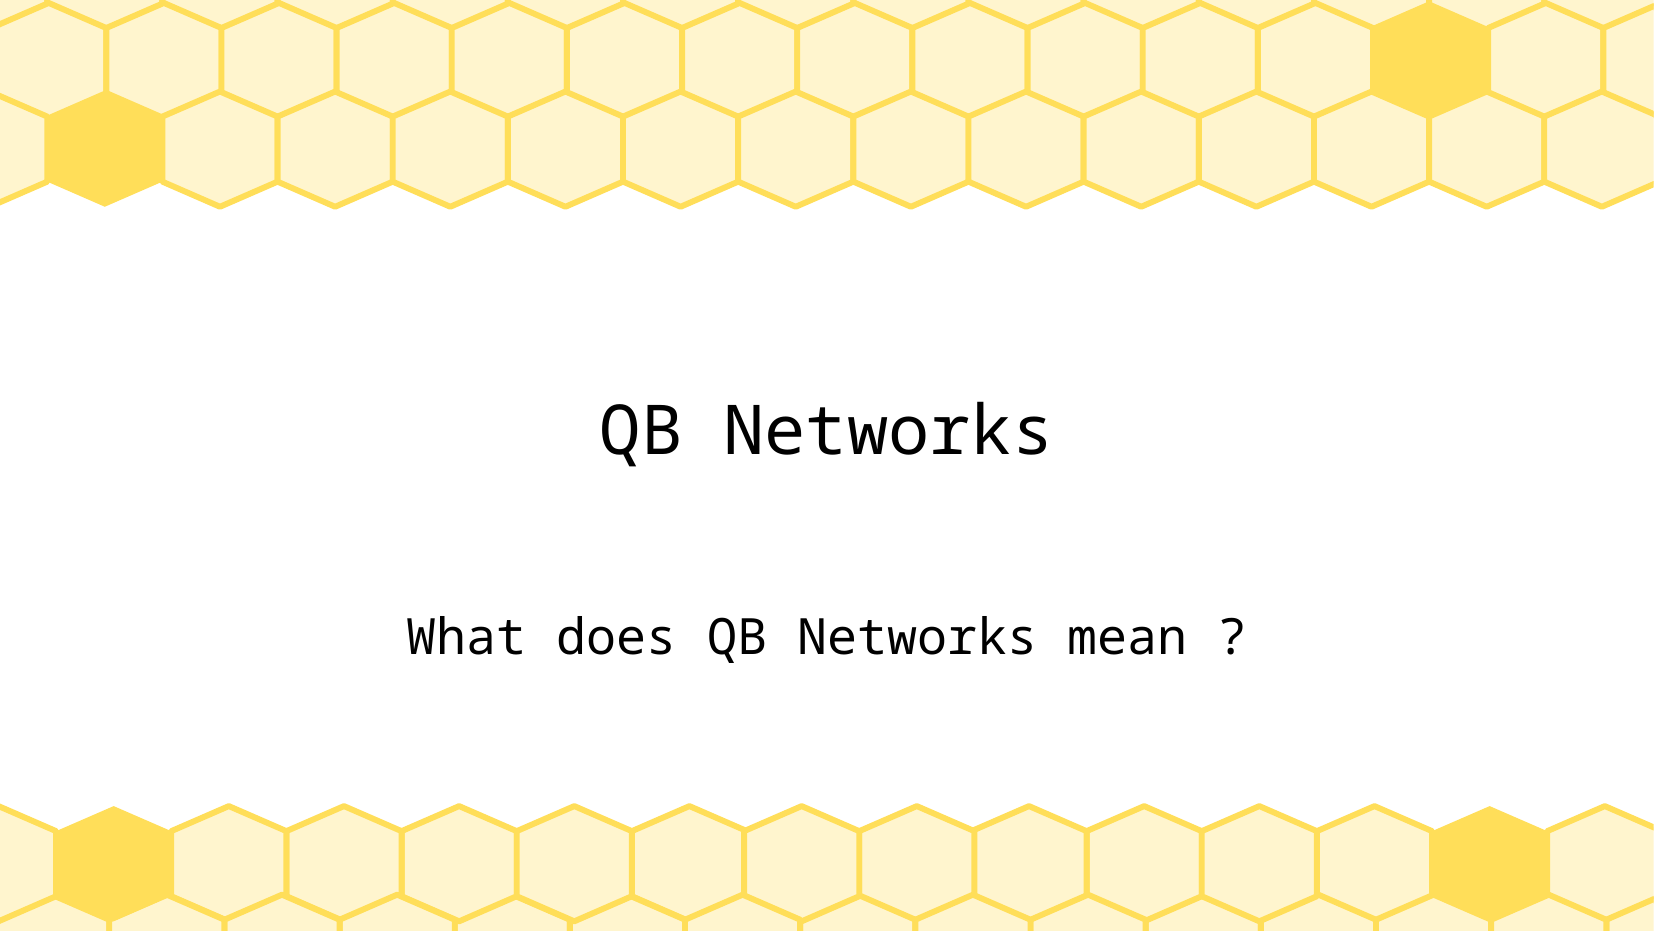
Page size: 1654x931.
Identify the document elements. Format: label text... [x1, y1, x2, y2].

subtitle What does QB Networks mean ? [88, 561, 1565, 709]
title QB Networks [88, 324, 1565, 532]
